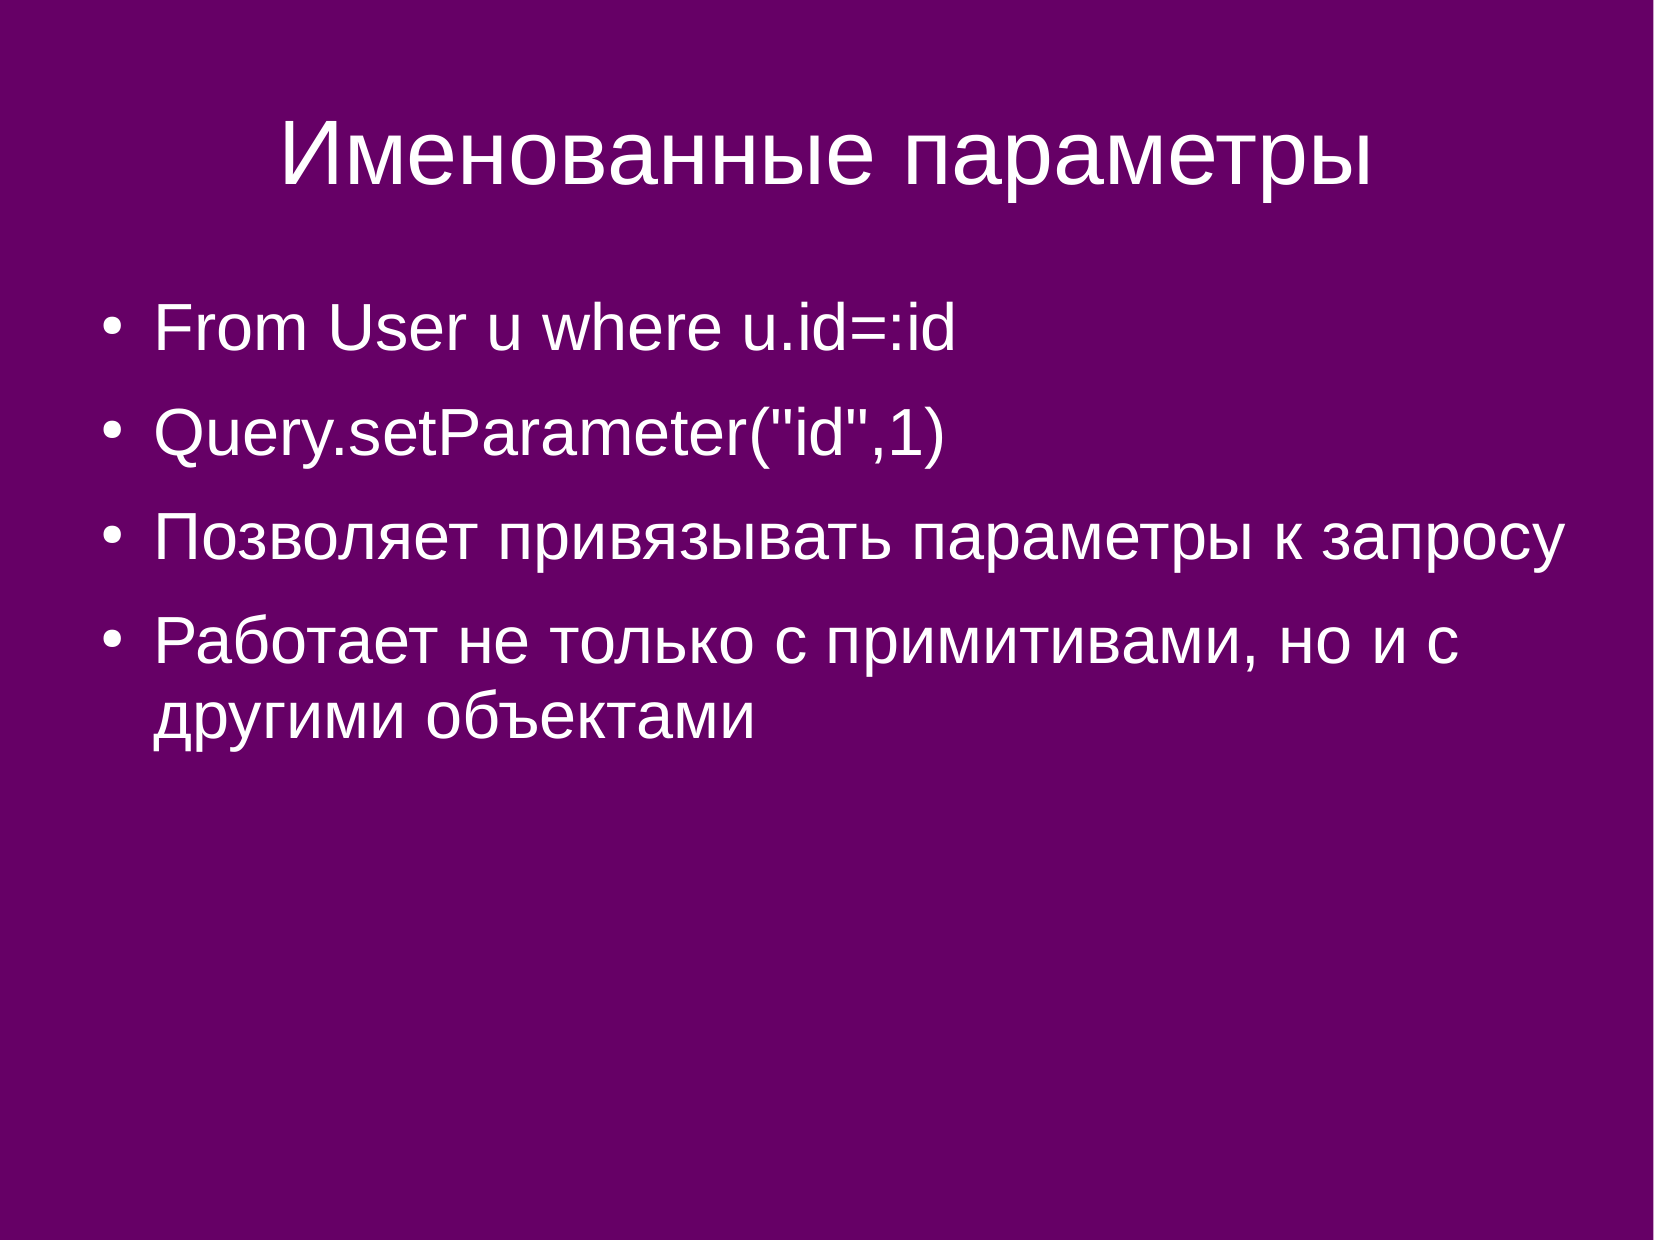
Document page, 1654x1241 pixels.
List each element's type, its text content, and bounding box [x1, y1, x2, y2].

title Именованные параметры [82, 49, 1571, 257]
list From User u where u.id=:id Query.setParameter("id",1) Позволяет привязывать параметры к запросу Работает не только с примитивами, но и с другими объектами [82, 290, 1571, 1010]
